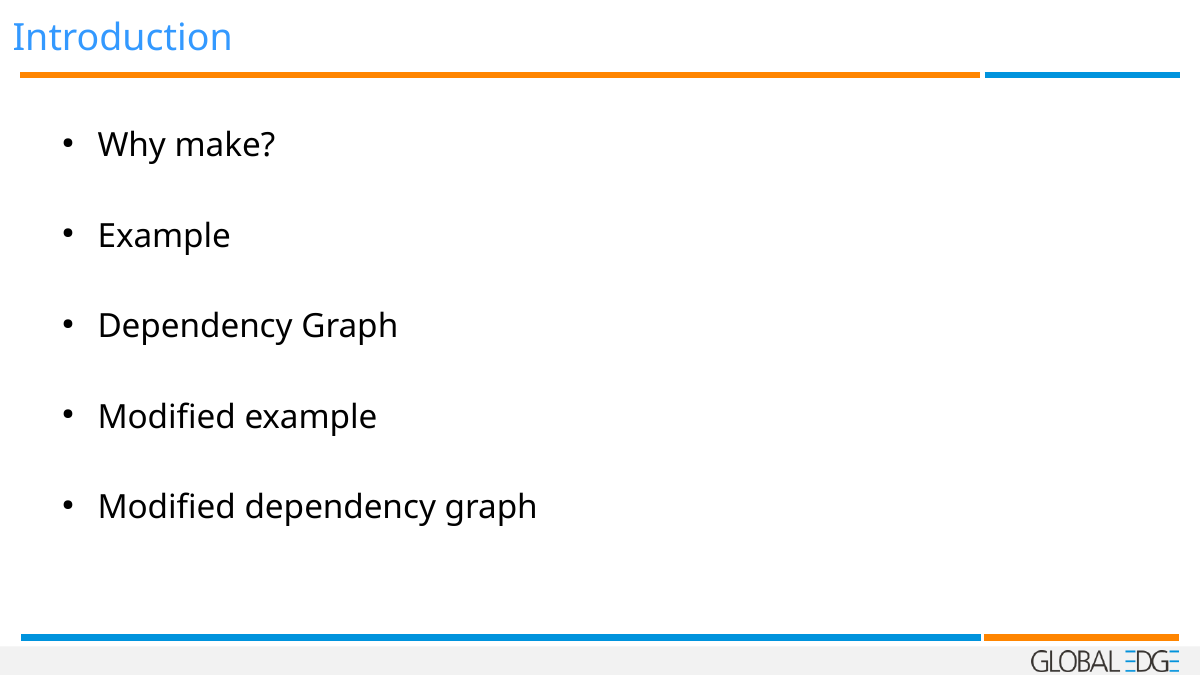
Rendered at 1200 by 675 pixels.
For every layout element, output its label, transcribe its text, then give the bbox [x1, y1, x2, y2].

title Introduction [12, 9, 1088, 63]
text_box Why make? Example Dependency Graph Modified example Modified dependency graph [47, 113, 792, 508]
picture [1031, 650, 1179, 672]
